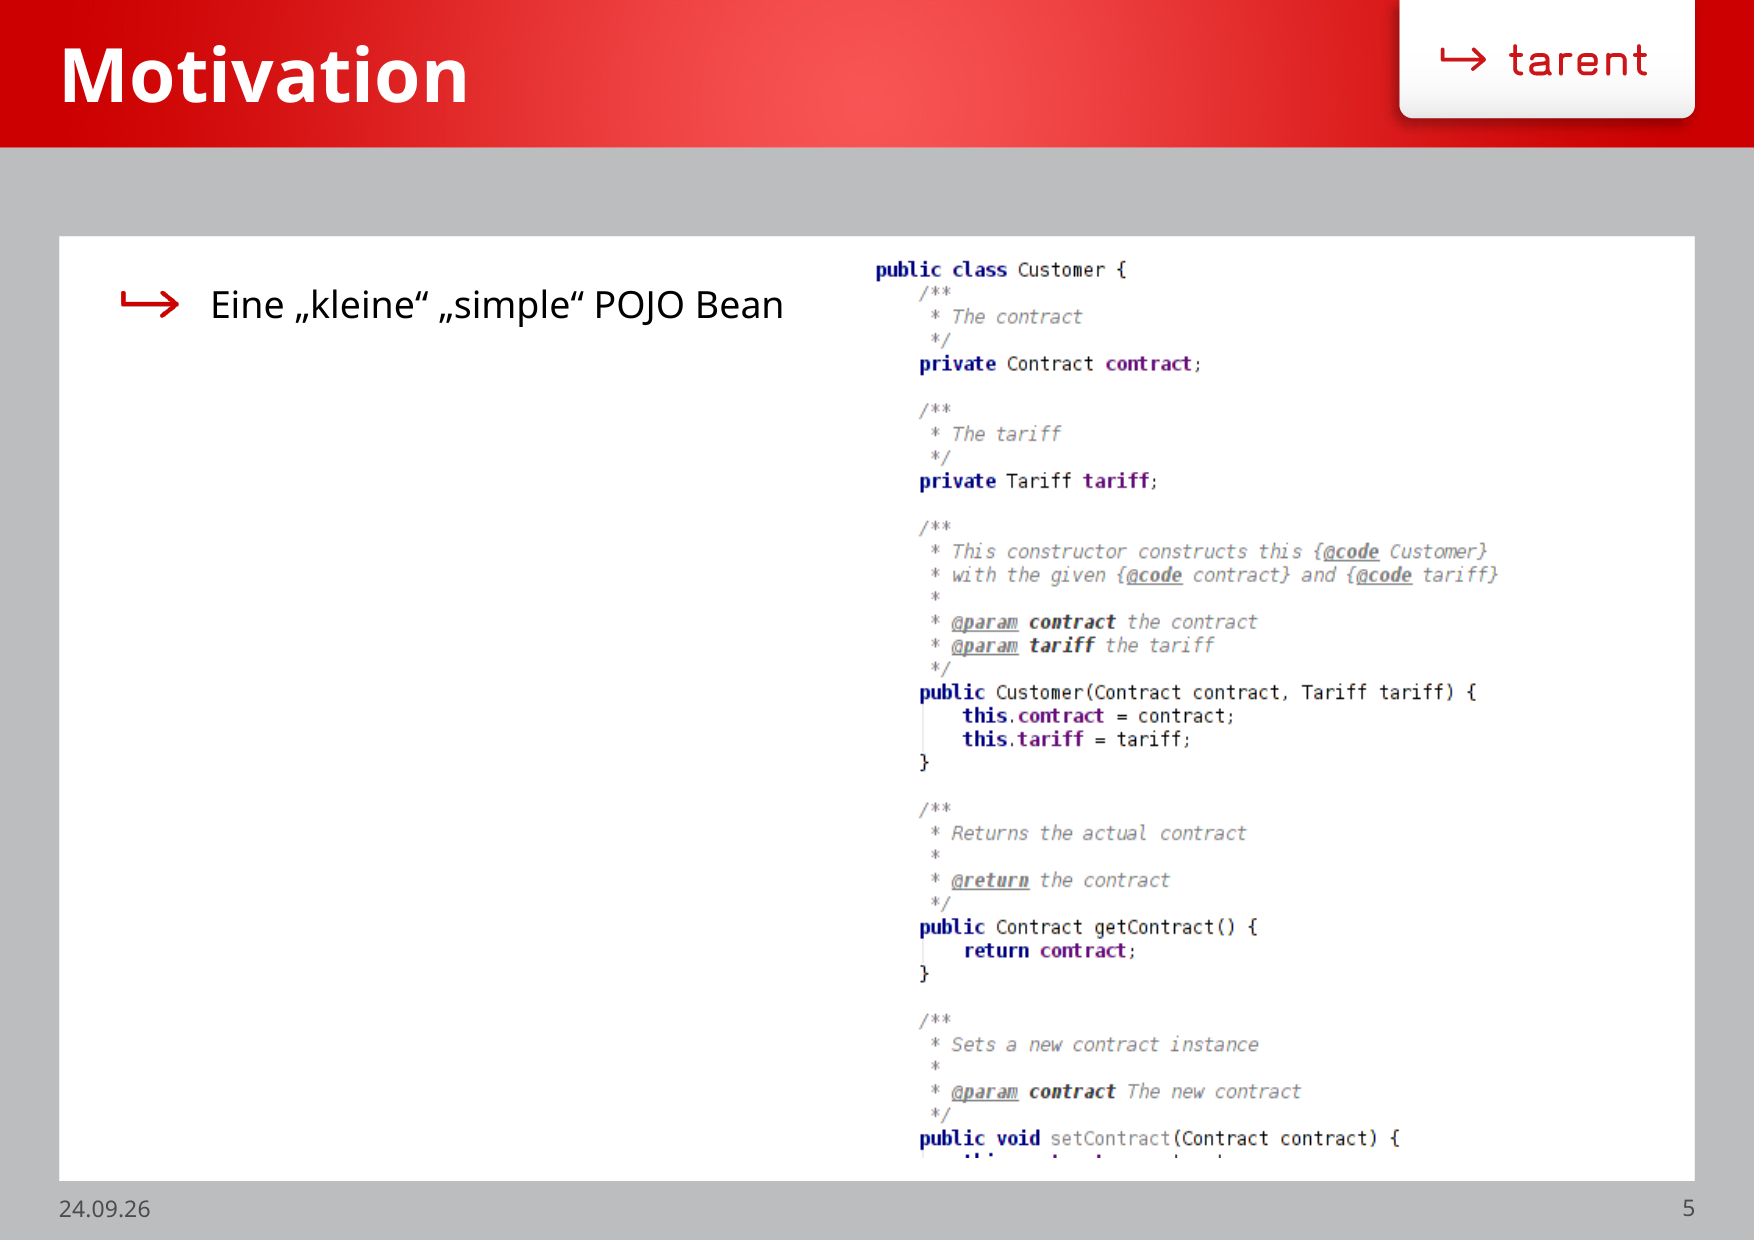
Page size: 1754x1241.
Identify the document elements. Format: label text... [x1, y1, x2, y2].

picture [0, 0, 1754, 1240]
list Eine „kleine“ „simple“ POJO Bean [70, 278, 875, 957]
title Motivation [58, 0, 1638, 177]
